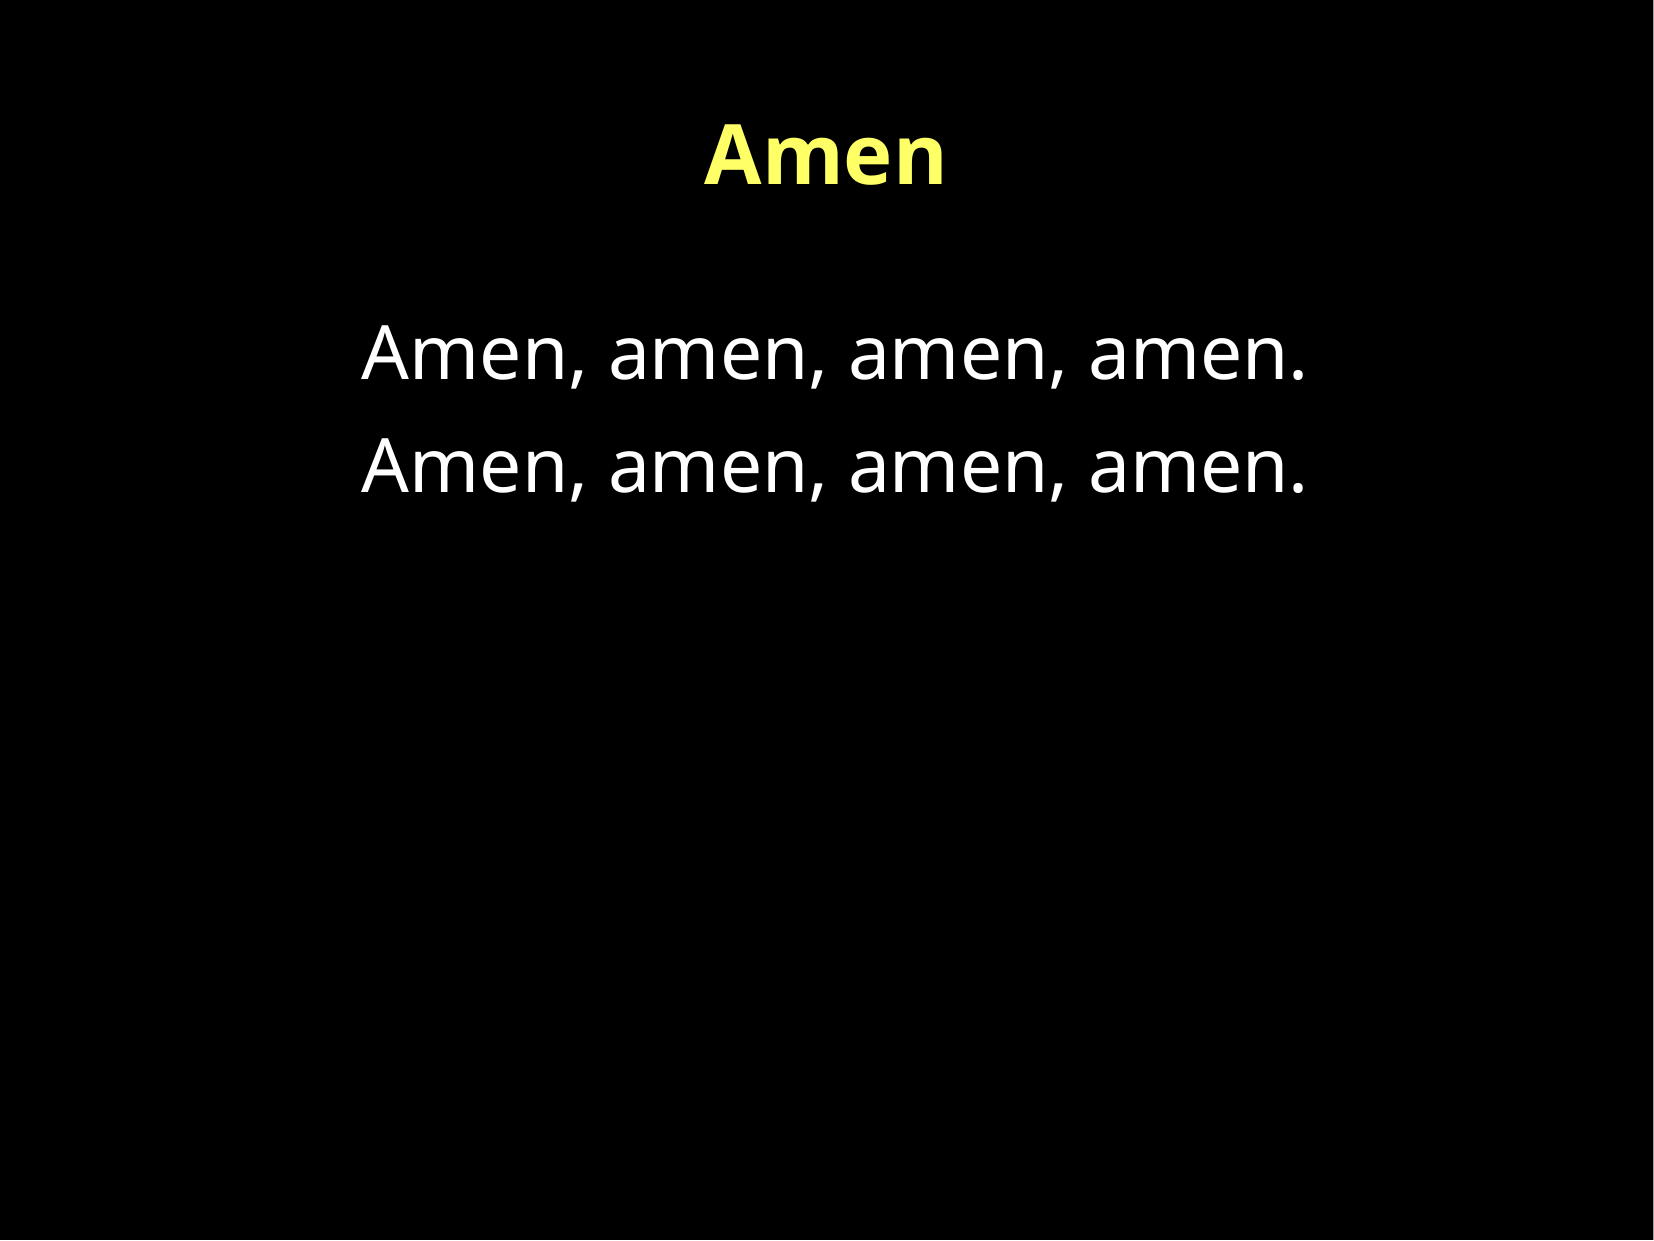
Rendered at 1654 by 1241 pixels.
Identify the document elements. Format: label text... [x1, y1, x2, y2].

list Amen, amen, amen, amen. Amen, amen, amen, amen. [0, 307, 1654, 1241]
title Amen [82, 49, 1571, 257]
